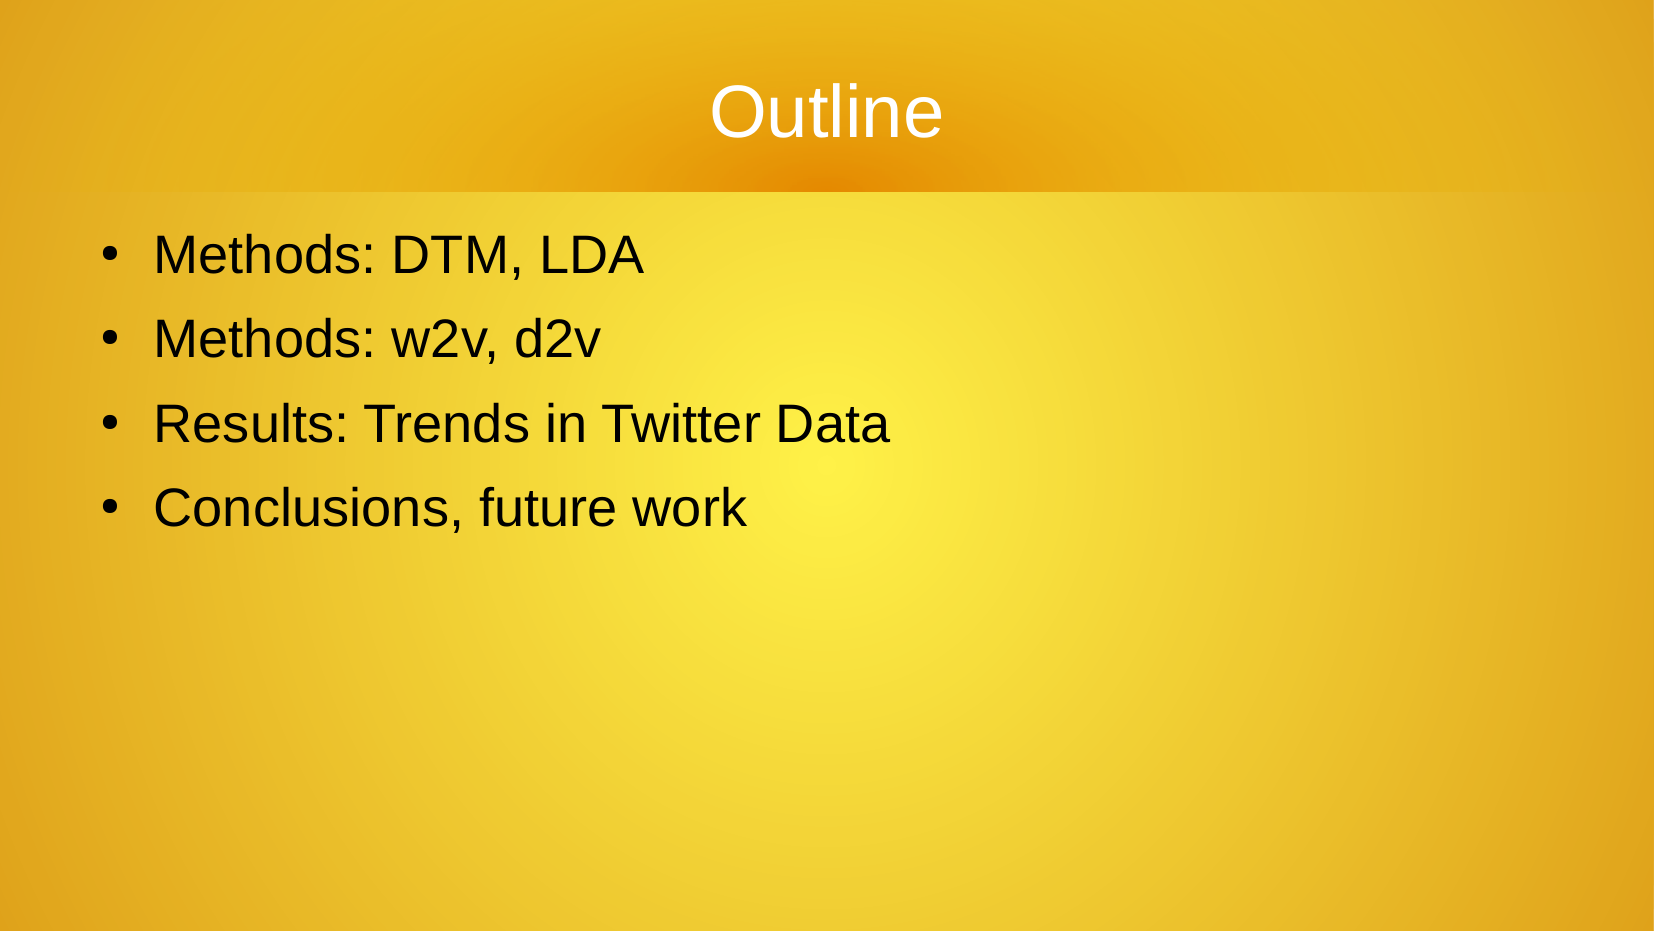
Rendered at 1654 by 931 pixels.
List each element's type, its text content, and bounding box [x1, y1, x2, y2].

title Outline [82, 35, 1571, 189]
list Methods: DTM, LDA Methods: w2v, d2v Results: Trends in Twitter Data Conclusions, future work [82, 224, 1571, 764]
